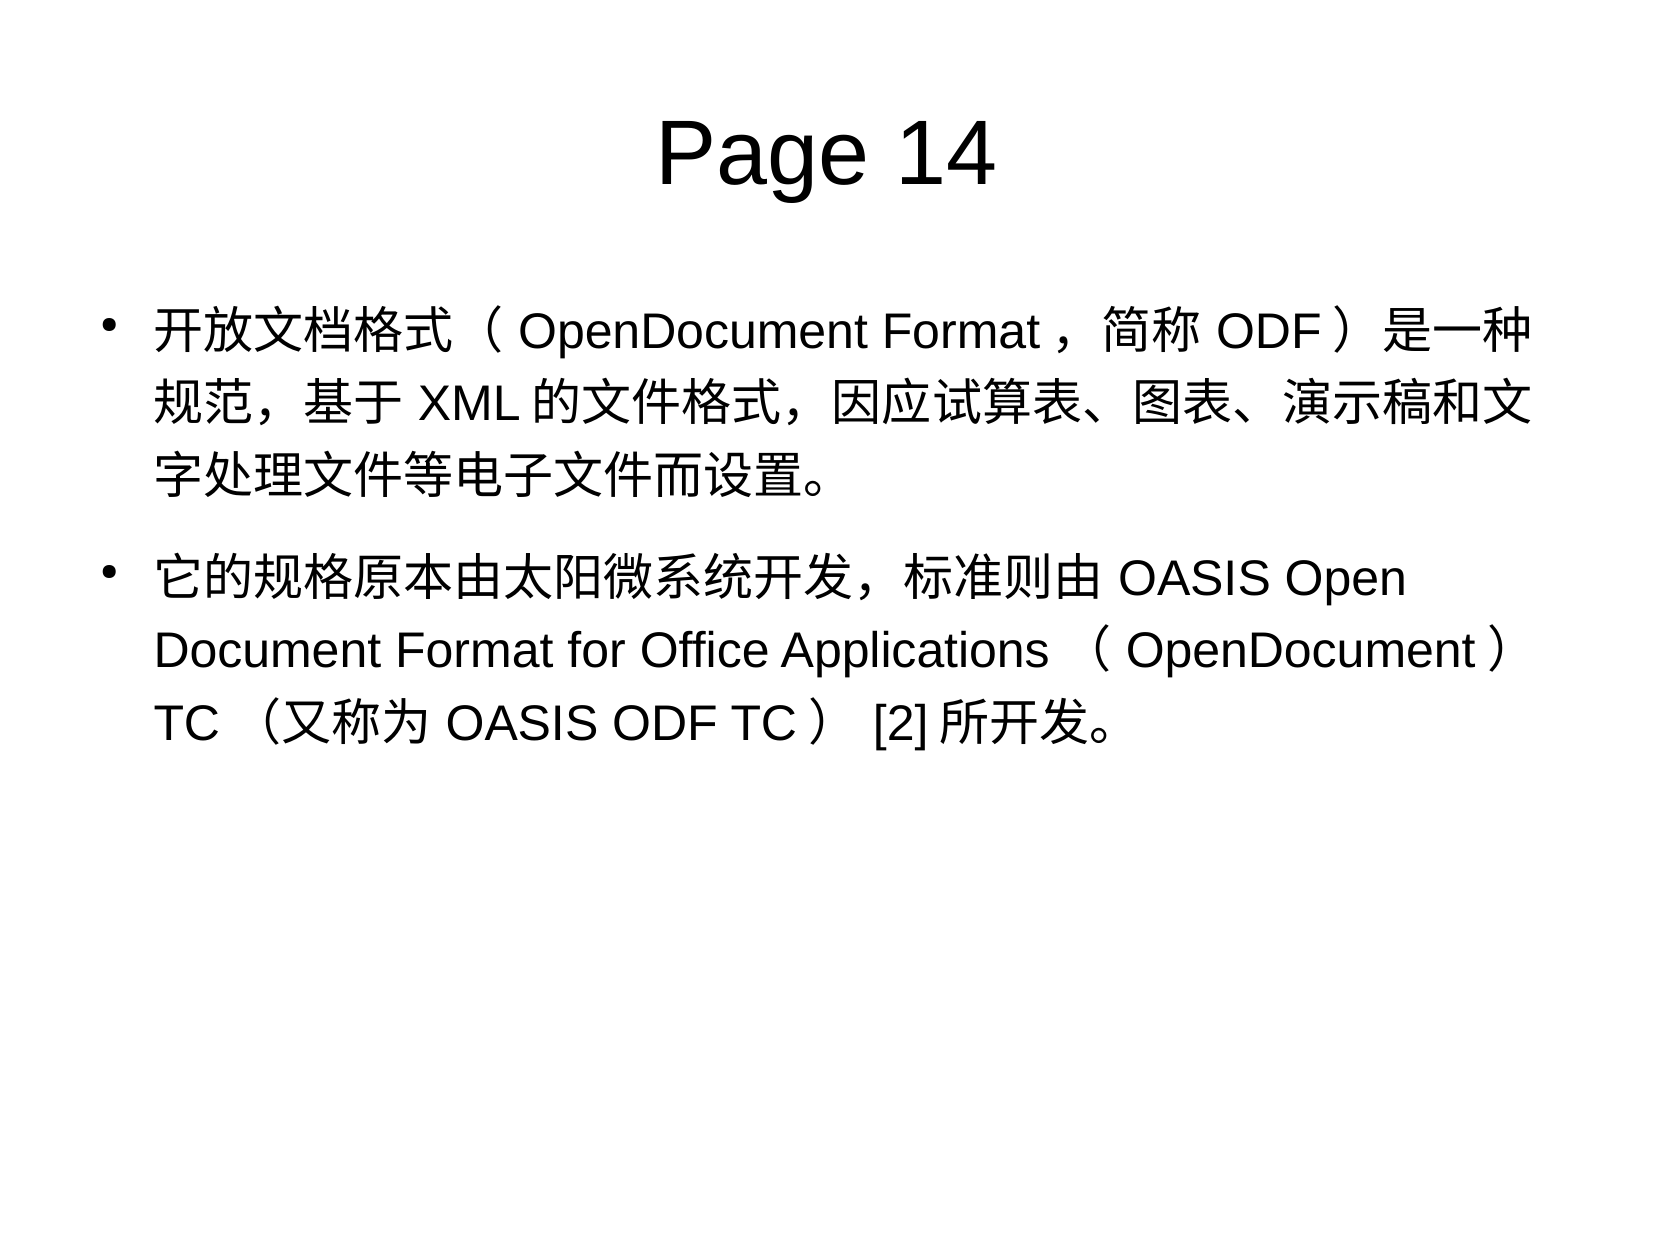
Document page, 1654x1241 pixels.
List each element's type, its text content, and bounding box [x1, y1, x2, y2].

list 开放文档格式（OpenDocument Format，简称ODF）是一种规范，基于XML的文件格式，因应试算表、图表、演示稿和文字处理文件等电子文件而设置。 它的规格原本由太阳微系统开发，标准则由OASIS Open Document Format for Office Applications（OpenDocument）TC（又称为OASIS ODF TC）[2]所开发。 [82, 290, 1571, 1109]
title Page 14 [82, 49, 1571, 257]
